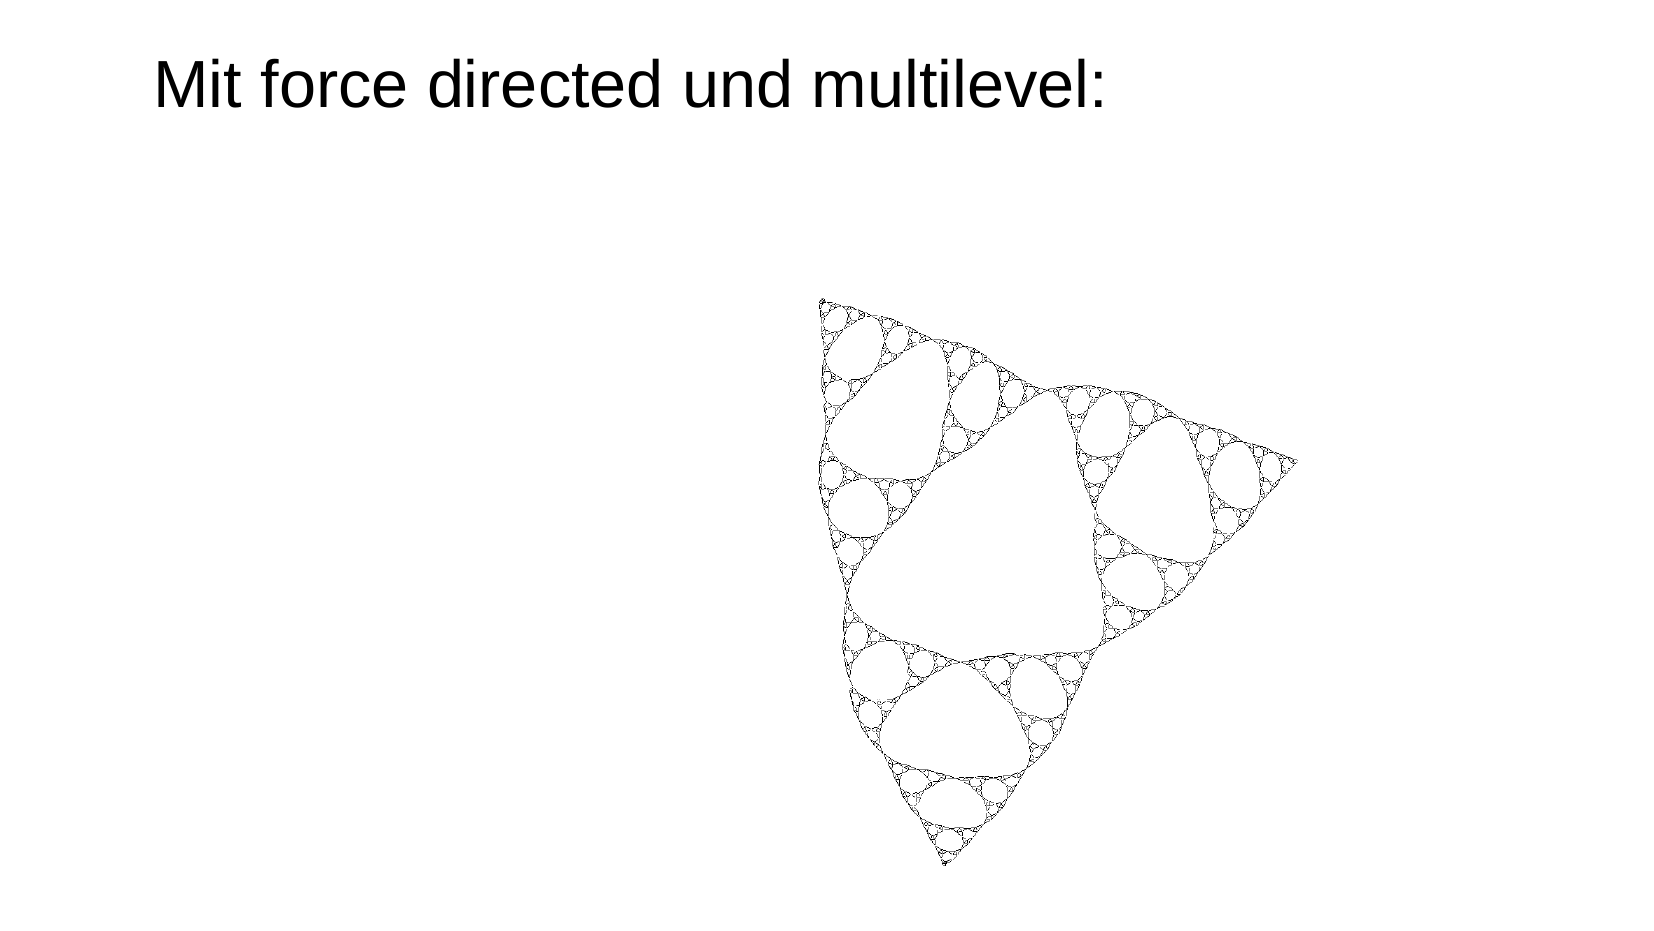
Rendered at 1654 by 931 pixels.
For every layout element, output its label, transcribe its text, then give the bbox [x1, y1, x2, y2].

list Mit force directed und multilevel: [82, 47, 1571, 137]
picture [744, 277, 1365, 898]
